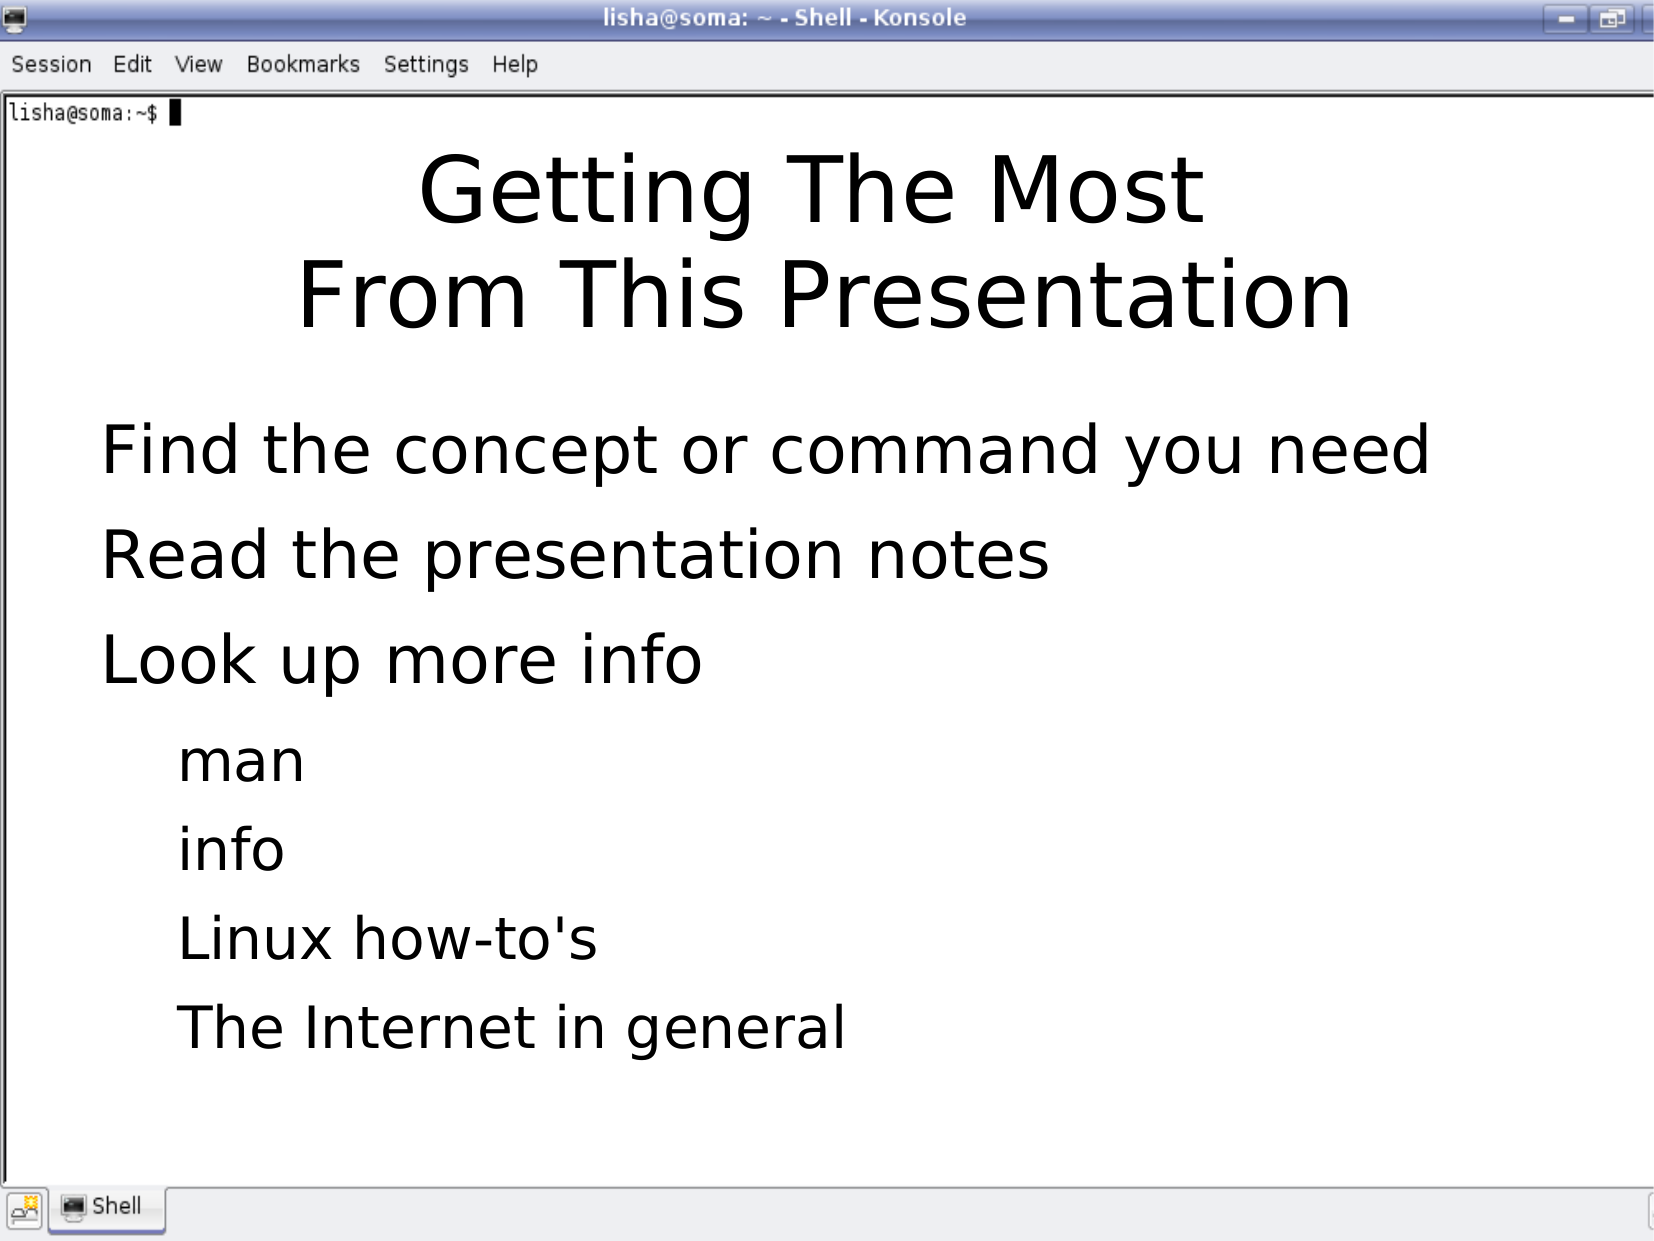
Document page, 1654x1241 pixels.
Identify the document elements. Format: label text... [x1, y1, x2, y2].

picture [0, 0, 1654, 1241]
title Getting The Most From This Presentation [82, 136, 1571, 351]
list Find the concept or command you need Read the presentation notes Look up more info man info Linux how-to's The Internet in general [82, 412, 1571, 1109]
